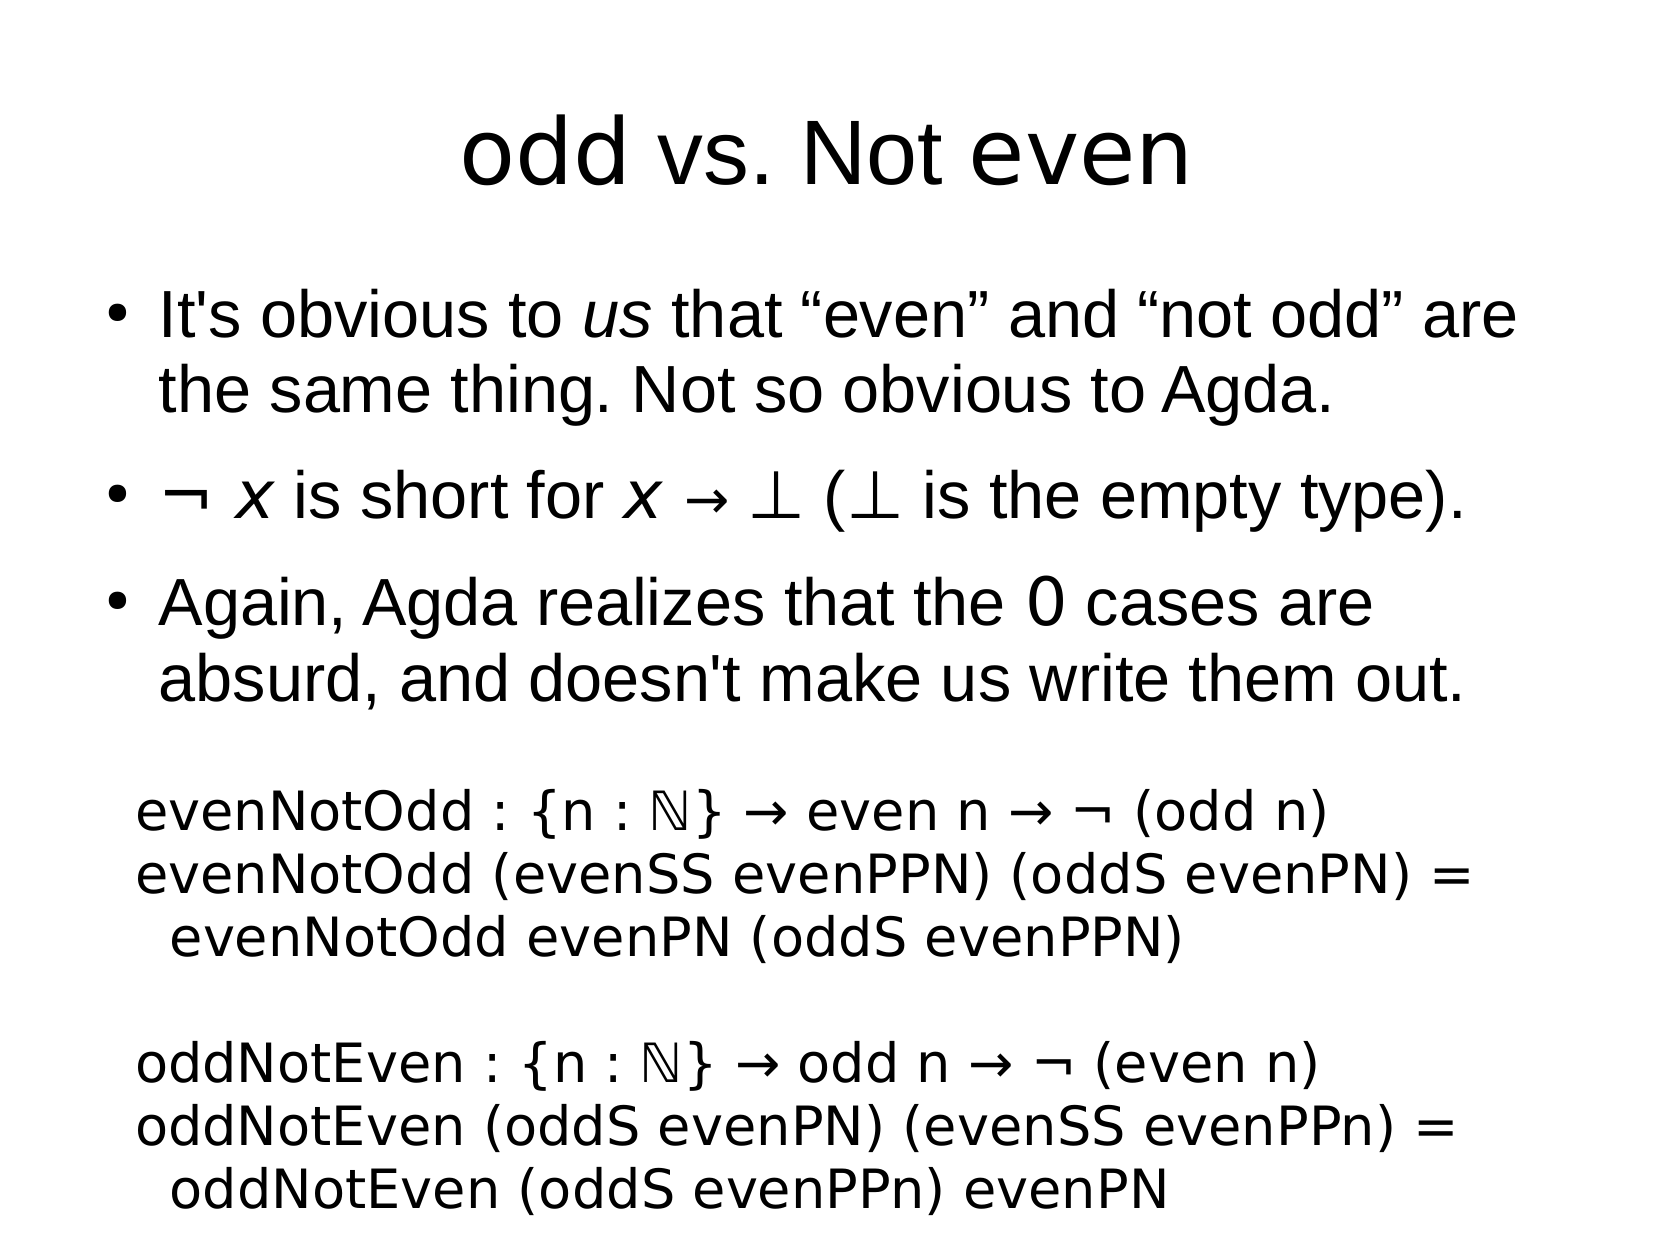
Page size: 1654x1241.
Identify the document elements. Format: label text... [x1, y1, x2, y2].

list evenNotOdd : {n : ℕ} → even n → ¬ (odd n) evenNotOdd (evenSS evenPPN) (oddS evenPN) = evenNotOdd evenPN (oddS evenPPN) oddNotEven : {n : ℕ} → odd n → ¬ (even n) oddNotEven (oddS evenPN) (evenSS evenPPn) = oddNotEven (oddS evenPPn) evenPN [135, 780, 1636, 1228]
title odd vs. Not even [82, 49, 1571, 257]
list It's obvious to us that “even” and “not odd” are the same thing. Not so obvious to Agda. ¬ x is short for x → ⊥ (⊥ is the empty type). Again, Agda realizes that the 0 cases are absurd, and doesn't make us write them out. [87, 277, 1576, 717]
